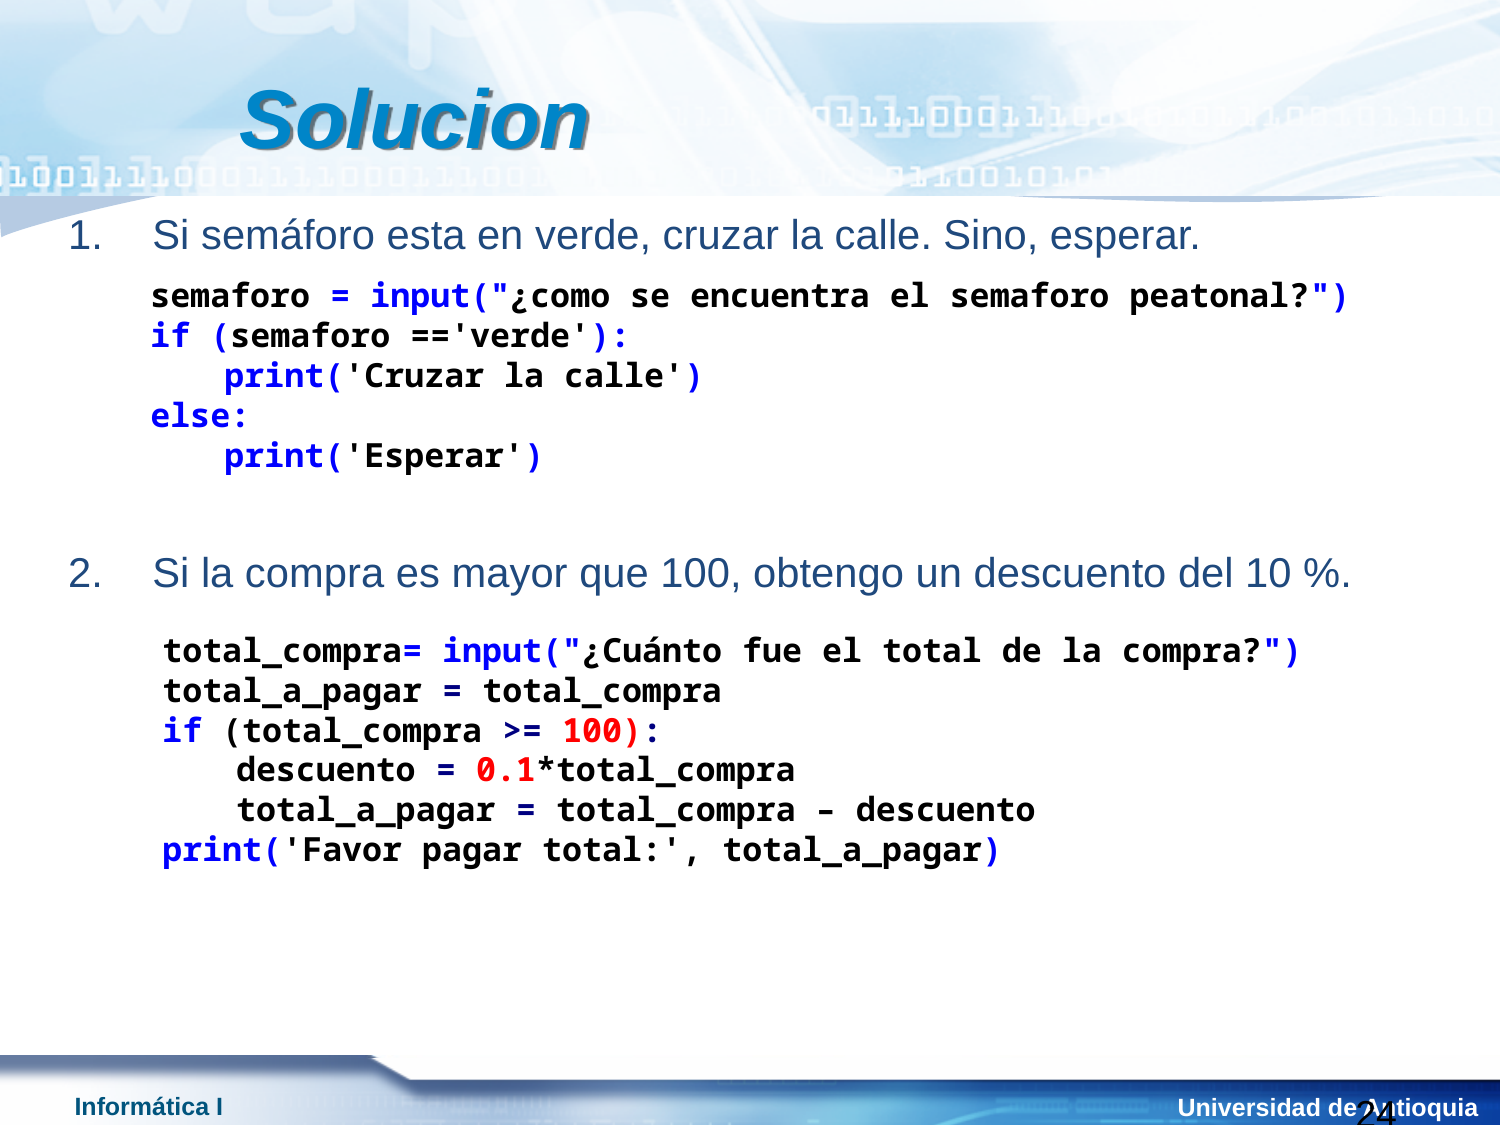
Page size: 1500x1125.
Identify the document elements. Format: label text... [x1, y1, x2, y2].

text_box semaforo = input("¿como se encuentra el semaforo peatonal?") if (semaforo =='verde'): print('Cruzar la calle') else: print('Esperar') [135, 267, 1376, 482]
list Si semáforo esta en verde, cruzar la calle. Sino, esperar. Si la compra es mayor que 100, obtengo un descuento del 10 %. [53, 200, 1459, 1047]
title Solucion [224, 57, 1438, 150]
picture [0, 0, 1500, 196]
picture [0, 1055, 1500, 1125]
slide_number <número> [1340, 1082, 1500, 1125]
picture [1332, 1105, 1337, 1114]
text_box total_compra= input("¿Cuánto fue el total de la compra?") total_a_pagar = total_compra if (total_compra >= 100): descuento = 0.1*total_compra total_a_pagar = total_compra – descuento print('Favor pagar total:', total_a_pagar) [147, 621, 1341, 876]
